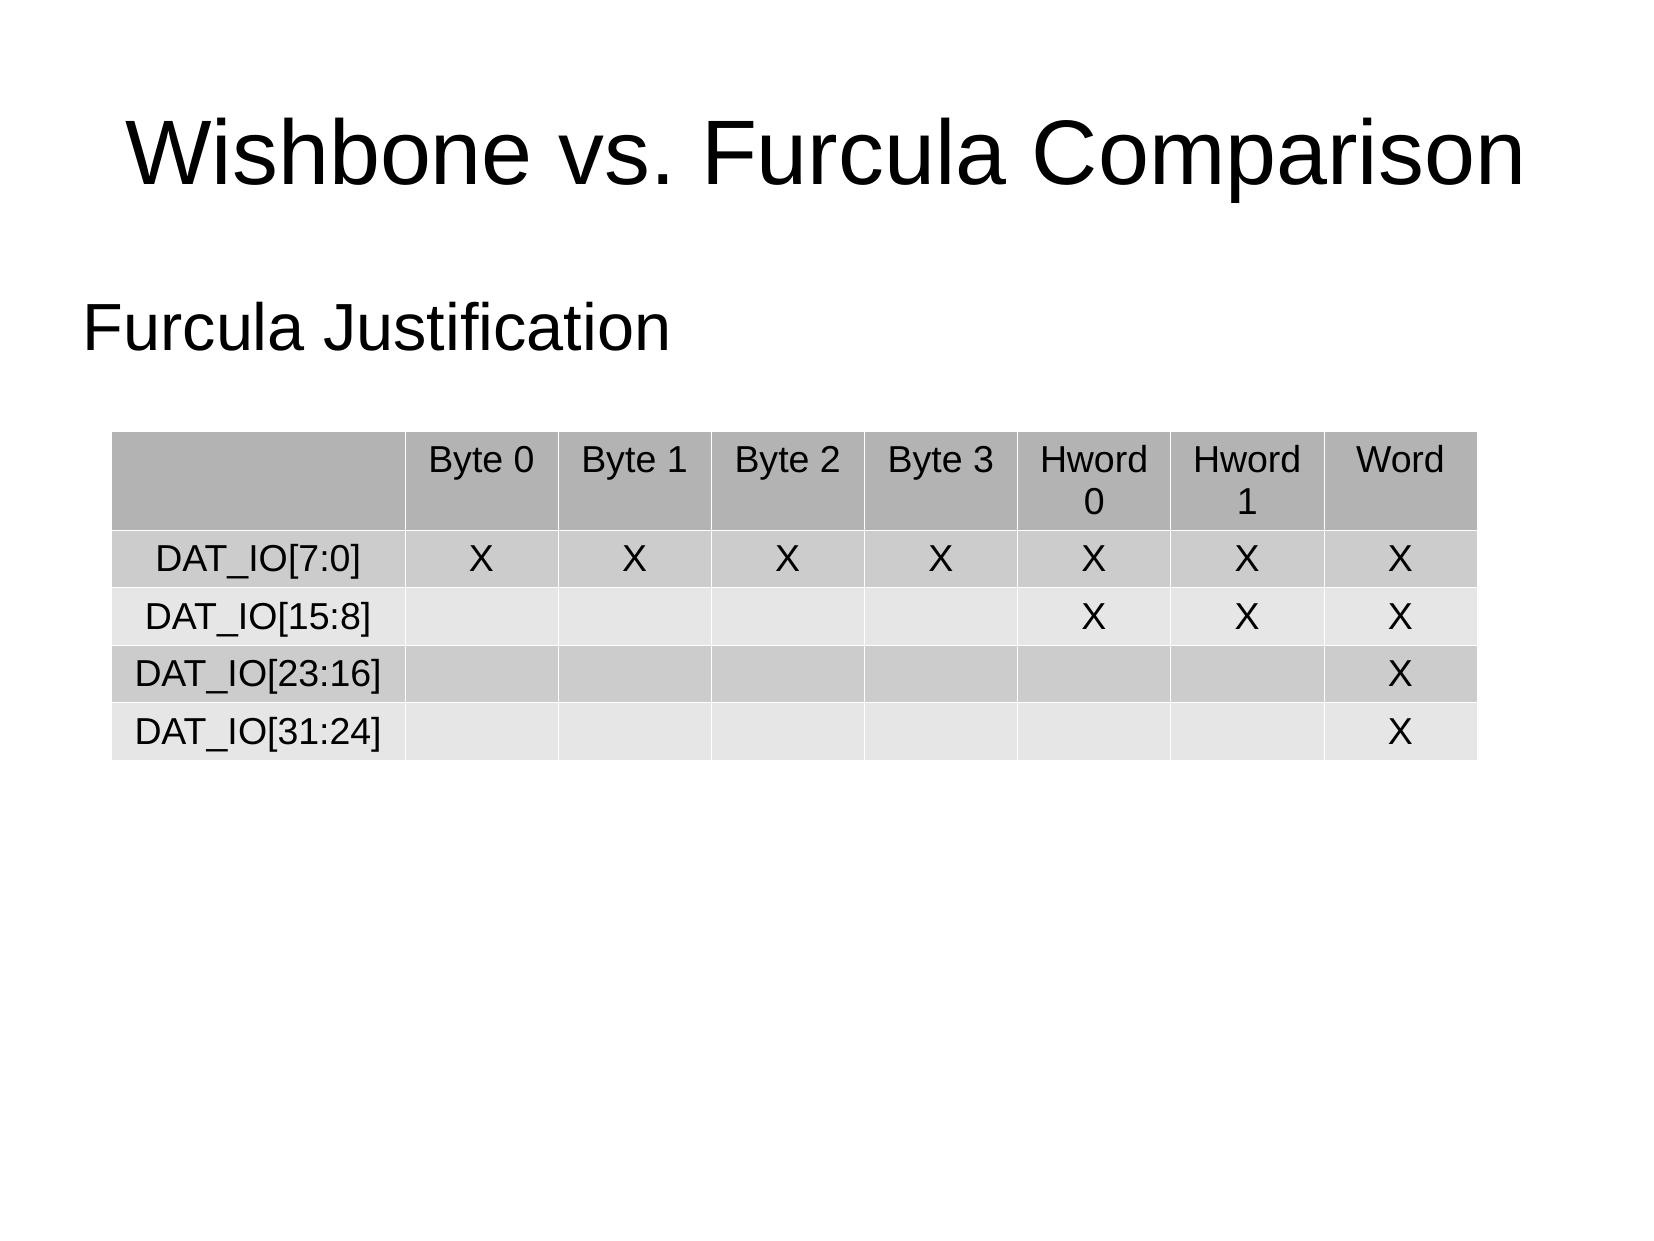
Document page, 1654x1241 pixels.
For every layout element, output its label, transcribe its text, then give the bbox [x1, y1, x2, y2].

title Wishbone vs. Furcula Comparison [82, 49, 1571, 257]
table_cell DAT_IO[31:24] [112, 703, 405, 760]
table_cell DAT_IO[7:0] [112, 531, 405, 587]
table_cell [865, 588, 1017, 645]
table_cell [1018, 646, 1170, 702]
table_cell [1018, 703, 1170, 760]
table_cell [406, 588, 558, 645]
table_cell [1171, 703, 1324, 760]
table_cell X [1325, 646, 1477, 702]
table_header Byte 0 [406, 432, 558, 530]
table_header Byte 3 [865, 432, 1017, 530]
table_cell X [406, 531, 558, 587]
table_cell X [1325, 588, 1477, 645]
table_header Hword 1 [1171, 432, 1324, 530]
table_header Byte 2 [712, 432, 864, 530]
table_cell [559, 703, 711, 760]
table_cell X [1018, 588, 1170, 645]
table_cell [712, 588, 864, 645]
table_cell [865, 646, 1017, 702]
table_cell X [1325, 531, 1477, 587]
table_cell X [1171, 531, 1324, 587]
table_header Word [1325, 432, 1477, 530]
table_cell [712, 703, 864, 760]
table_header Byte 1 [559, 432, 711, 530]
table_cell [712, 646, 864, 702]
table_cell DAT_IO[15:8] [112, 588, 405, 645]
table_cell X [1018, 531, 1170, 587]
table_cell [865, 703, 1017, 760]
table_header [112, 432, 405, 530]
table_cell [406, 703, 558, 760]
table_cell [1171, 646, 1324, 702]
table_cell X [712, 531, 864, 587]
table_cell [559, 588, 711, 645]
table_header Hword 0 [1018, 432, 1170, 530]
table_cell [406, 646, 558, 702]
list Furcula Justification [82, 290, 1571, 1010]
table_cell X [1171, 588, 1324, 645]
table_cell X [1325, 703, 1477, 760]
table_cell X [865, 531, 1017, 587]
table_cell [559, 646, 711, 702]
table_cell X [559, 531, 711, 587]
table_cell DAT_IO[23:16] [112, 646, 405, 702]
